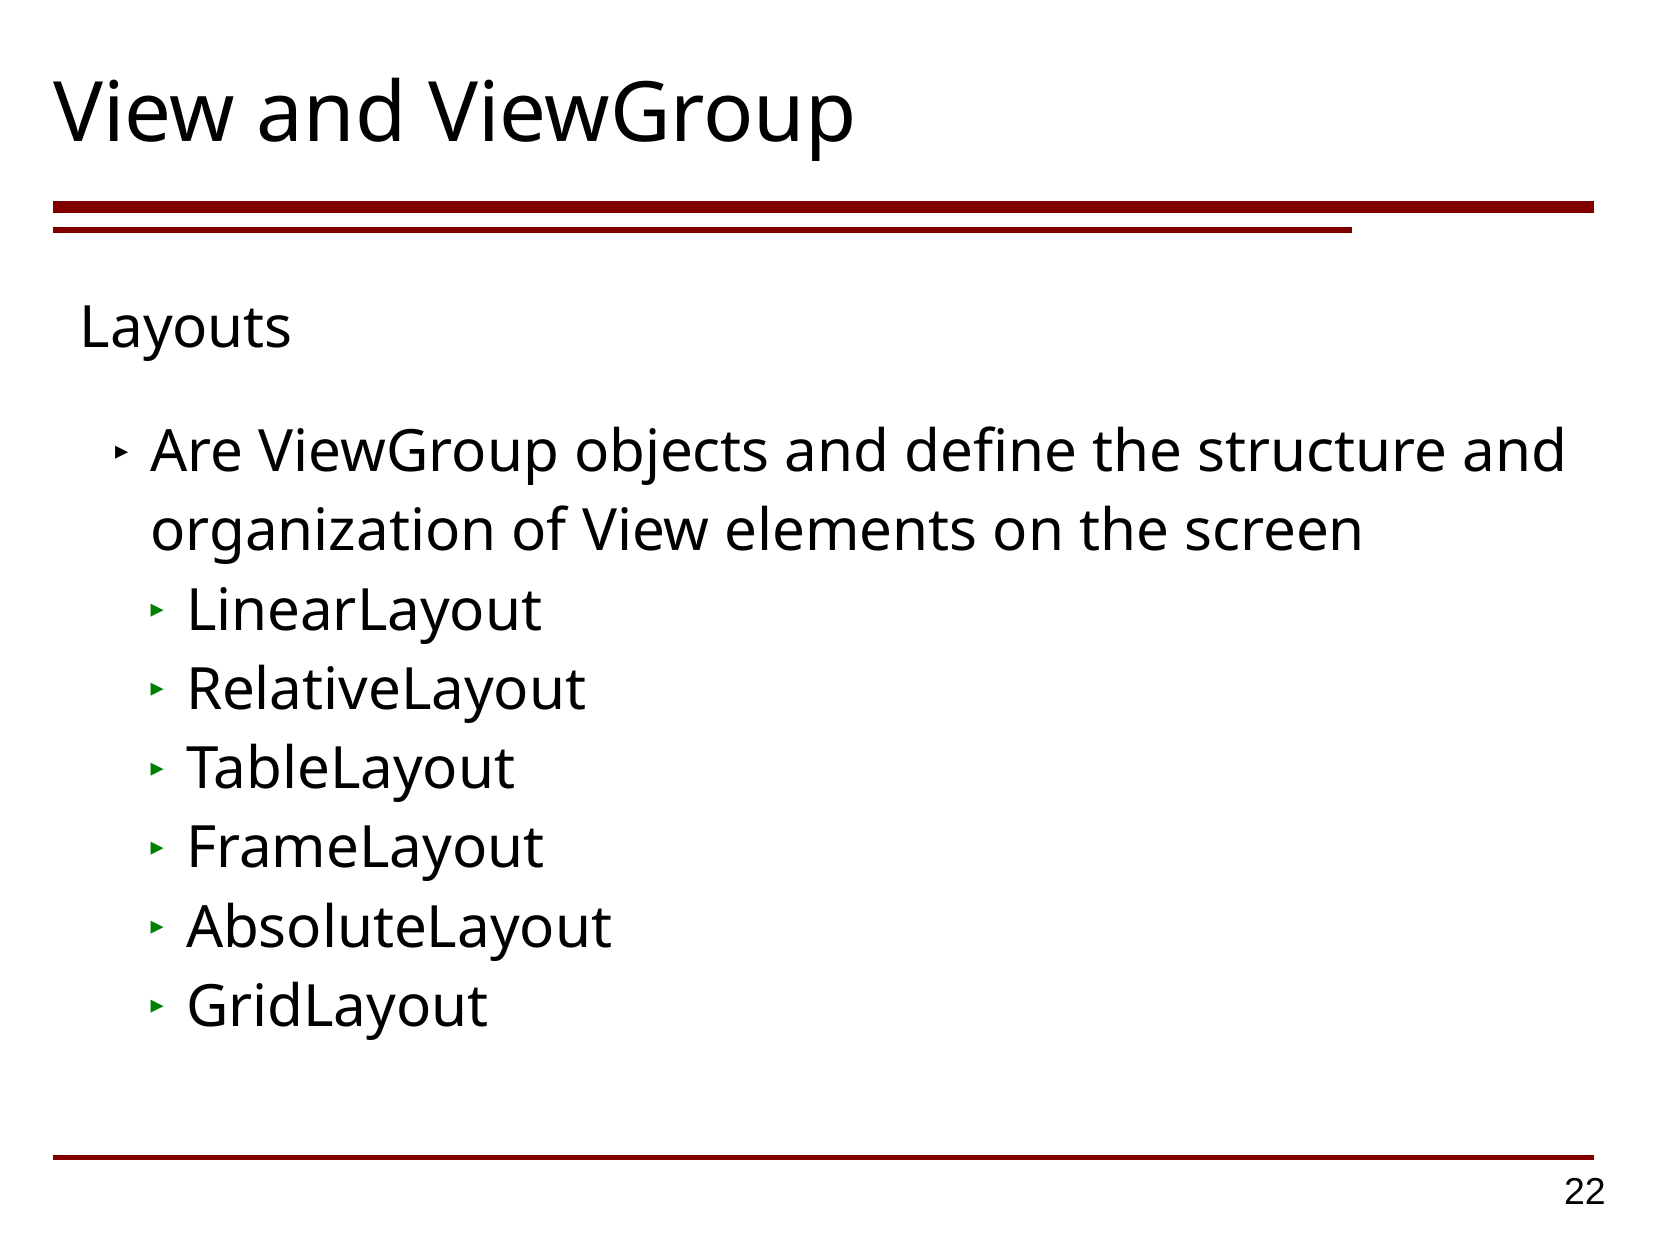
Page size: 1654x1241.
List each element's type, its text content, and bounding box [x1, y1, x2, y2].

subtitle View and ViewGroup [53, 48, 1542, 172]
text_box Layouts Are ViewGroup objects and define the structure and organization of View elements on the screen LinearLayout RelativeLayout TableLayout FrameLayout AbsoluteLayout GridLayout [64, 277, 1538, 1040]
text_box <número> [35, 1163, 1654, 1221]
